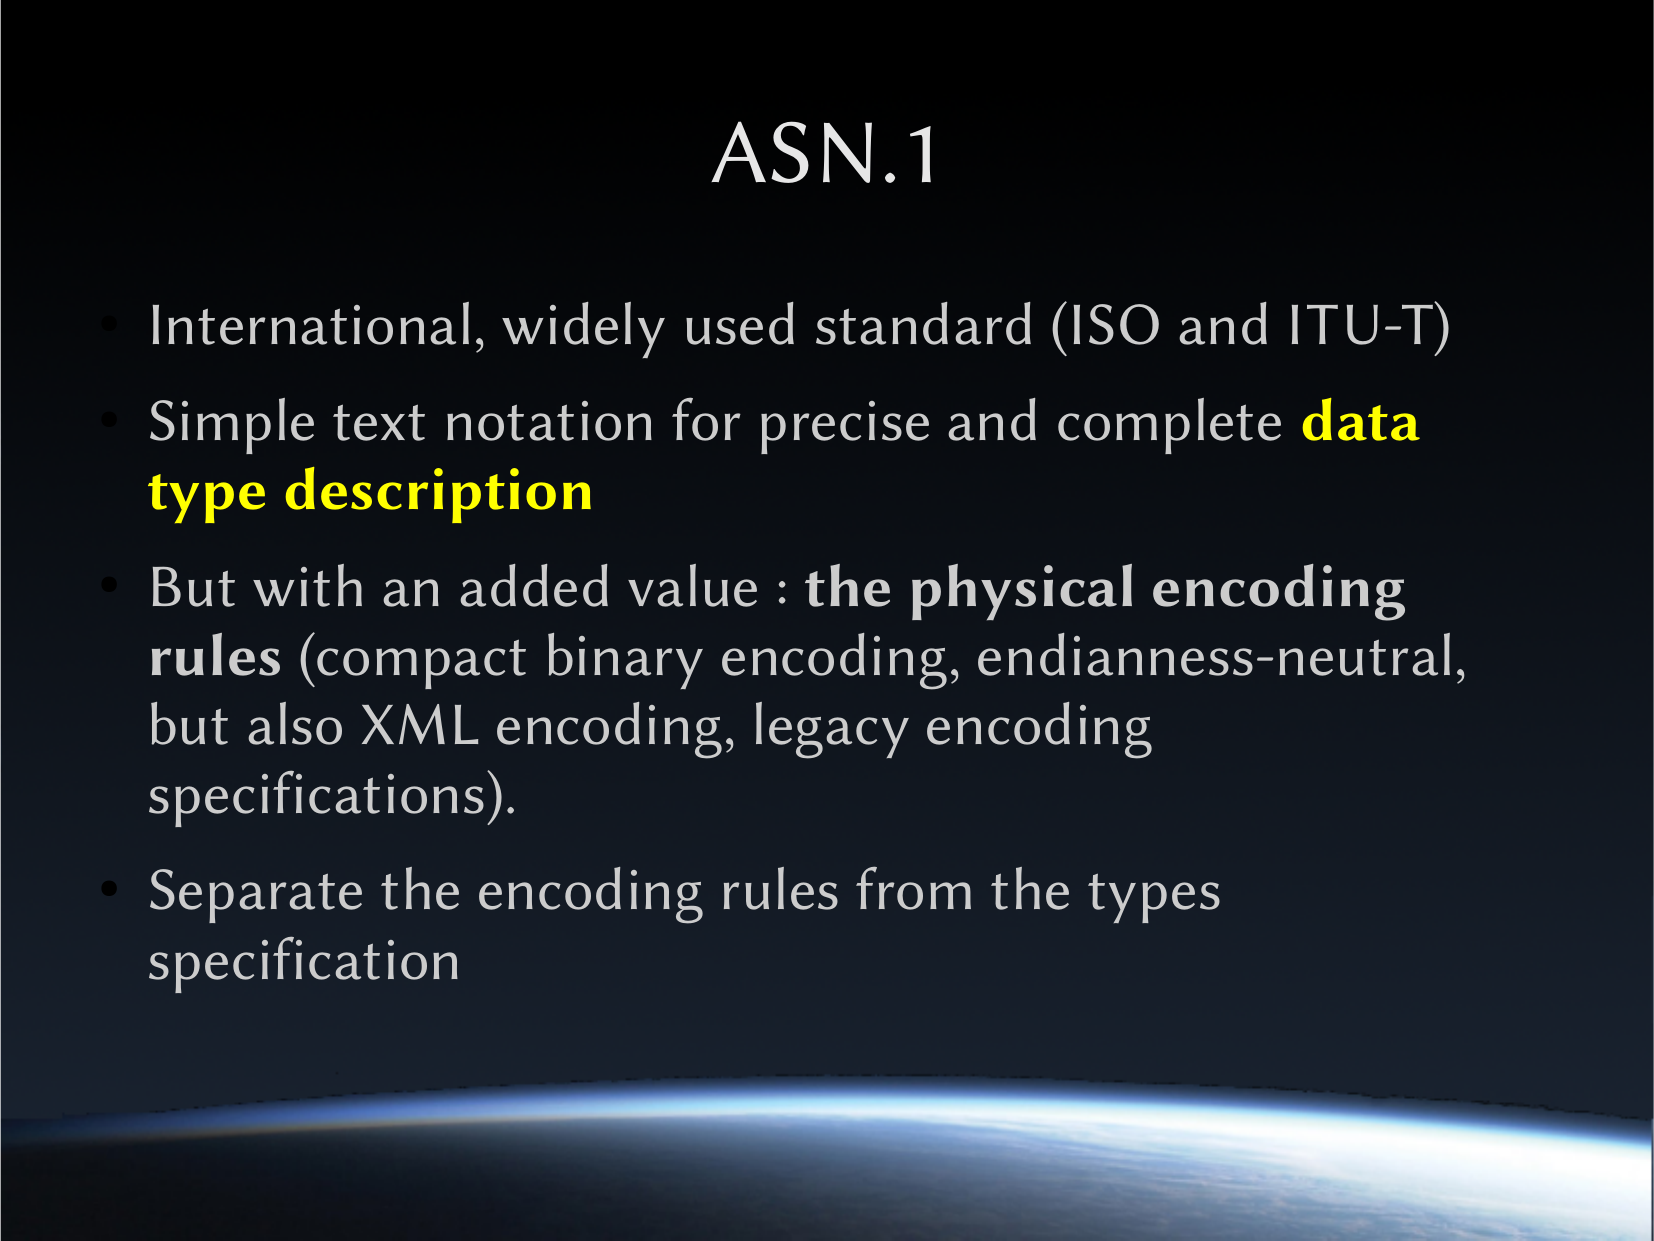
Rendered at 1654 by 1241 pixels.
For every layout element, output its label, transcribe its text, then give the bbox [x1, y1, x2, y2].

list International, widely used standard (ISO and ITU-T) Simple text notation for precise and complete data type description But with an added value : the physical encoding rules (compact binary encoding, endianness-neutral, but also XML encoding, legacy encoding specifications). Separate the encoding rules from the types specification [82, 290, 1538, 1010]
picture [0, 0, 1654, 1241]
title ASN.1 [82, 49, 1571, 257]
